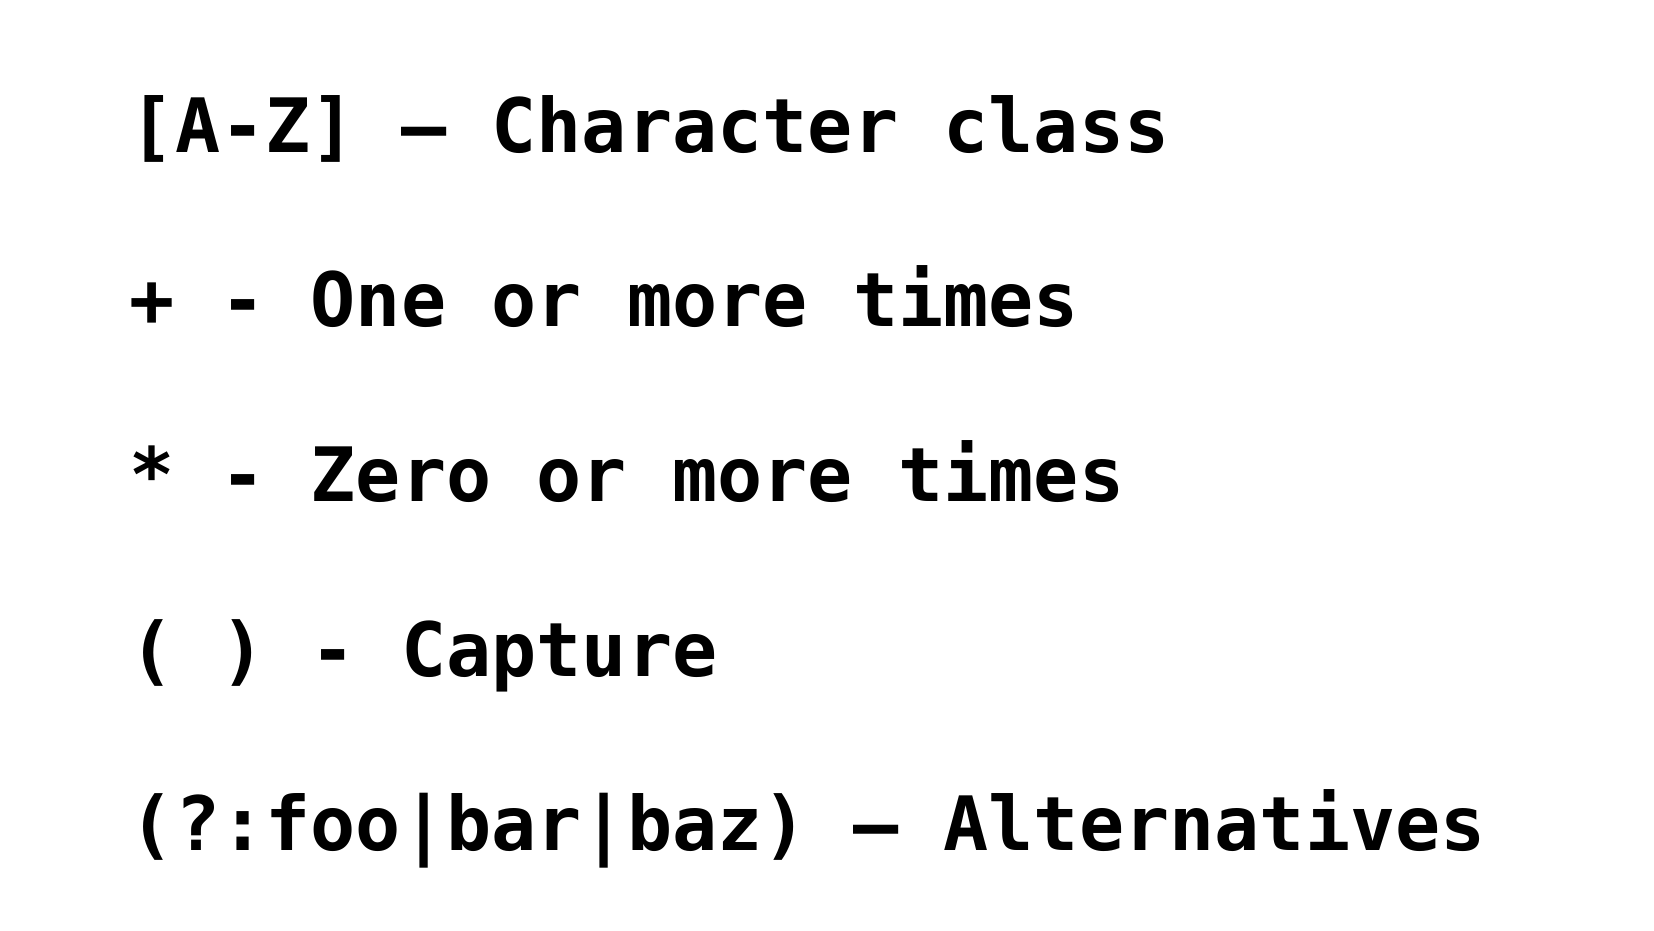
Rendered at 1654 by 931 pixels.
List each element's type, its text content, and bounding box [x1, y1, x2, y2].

subtitle [A-Z] – Character class + - One or more times * - Zero or more times ( ) - Capture (?:foo|bar|baz) – Alternatives [129, 82, 1619, 869]
